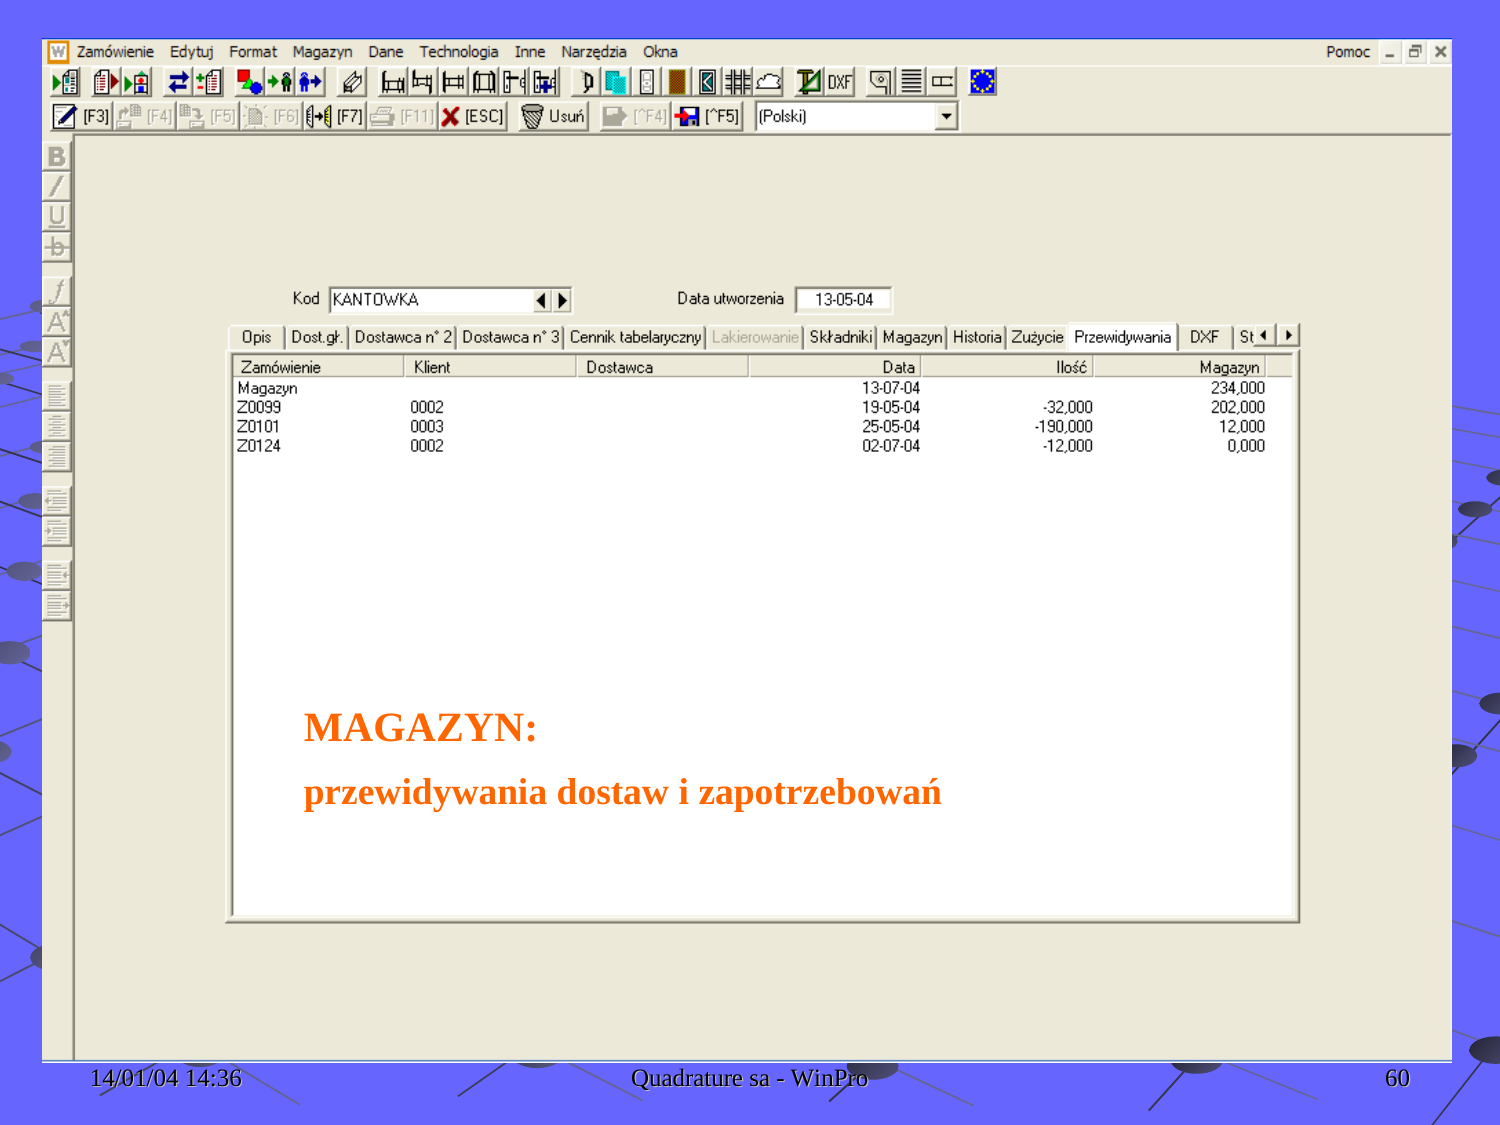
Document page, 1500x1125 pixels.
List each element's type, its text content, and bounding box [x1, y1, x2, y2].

text_box MAGAZYN: przewidywania dostaw i zapotrzebowań [303, 707, 1053, 813]
picture [42, 38, 1452, 1063]
